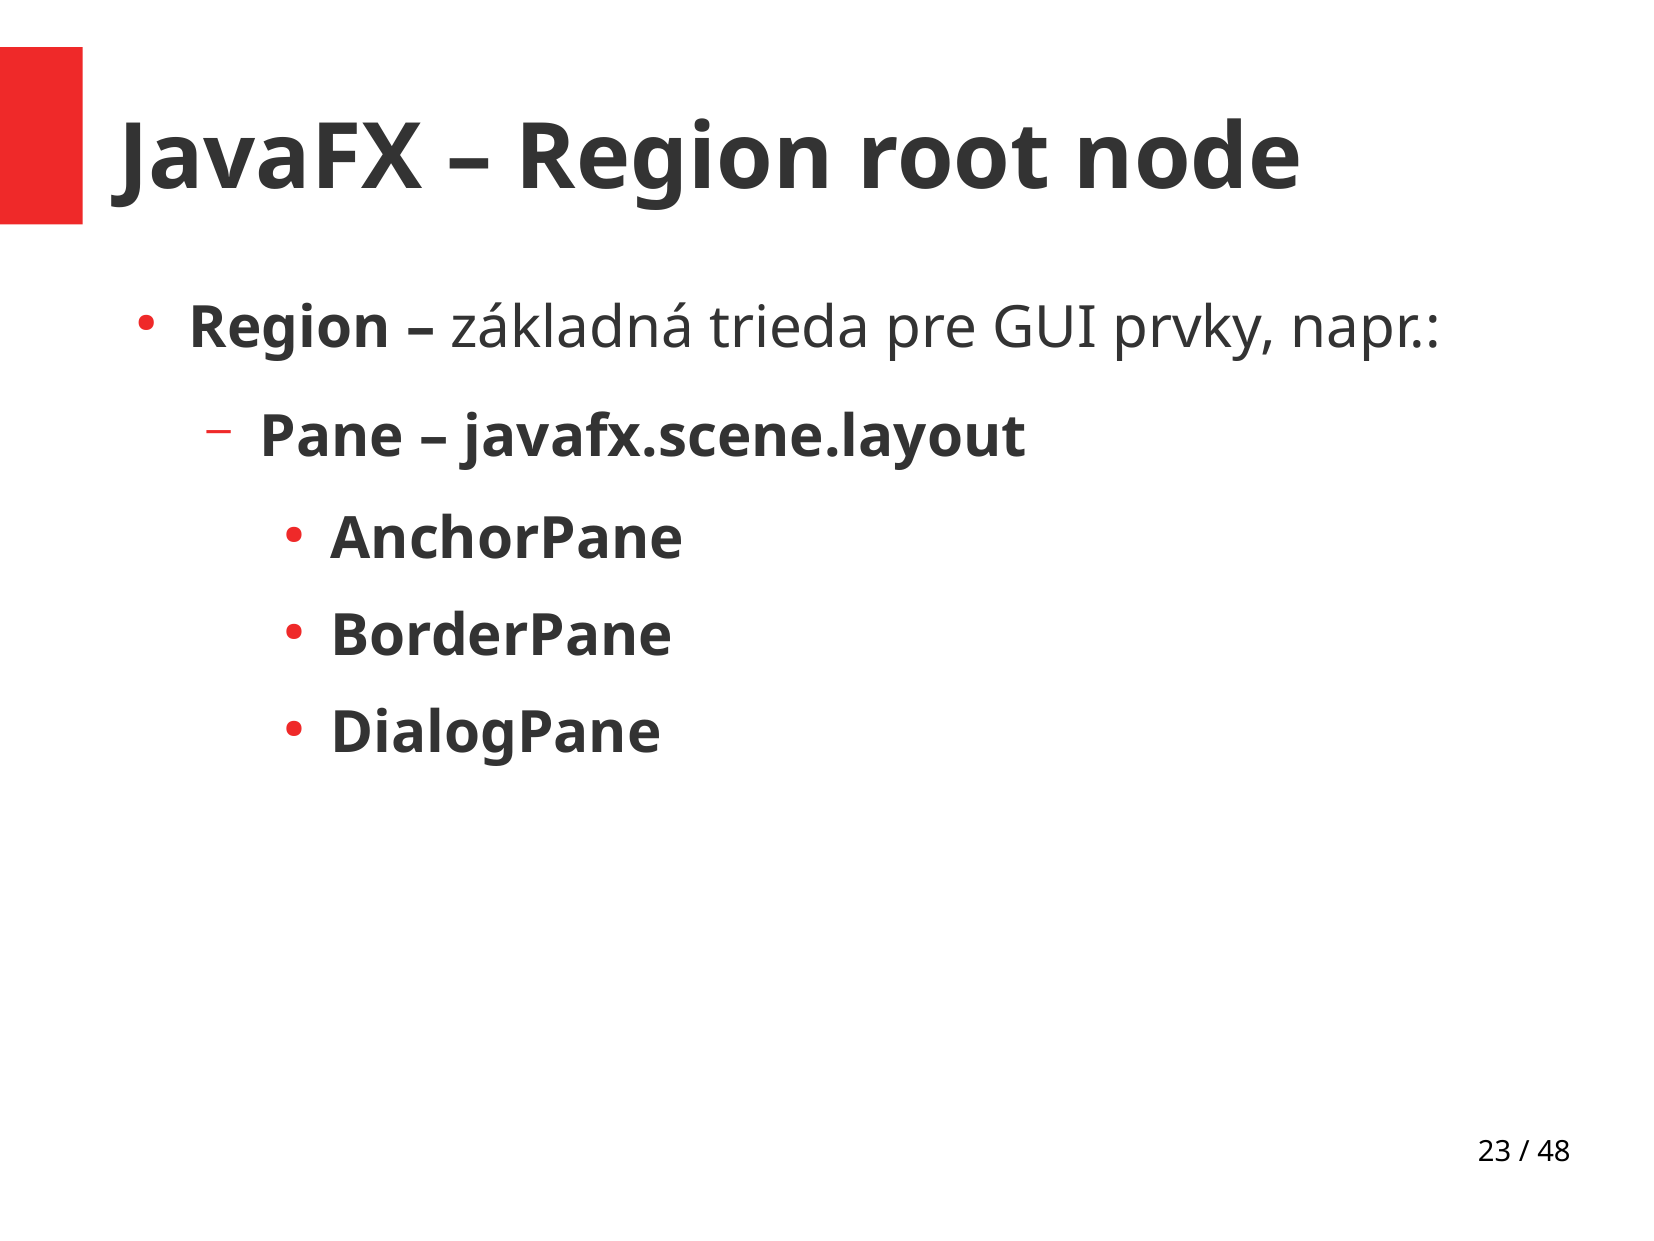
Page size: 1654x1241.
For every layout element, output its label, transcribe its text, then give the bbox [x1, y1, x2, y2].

title JavaFX – Region root node [118, 49, 1571, 257]
list Region – základná trieda pre GUI prvky, napr.: Pane – javafx.scene.layout AnchorPane BorderPane DialogPane [118, 285, 1536, 1005]
